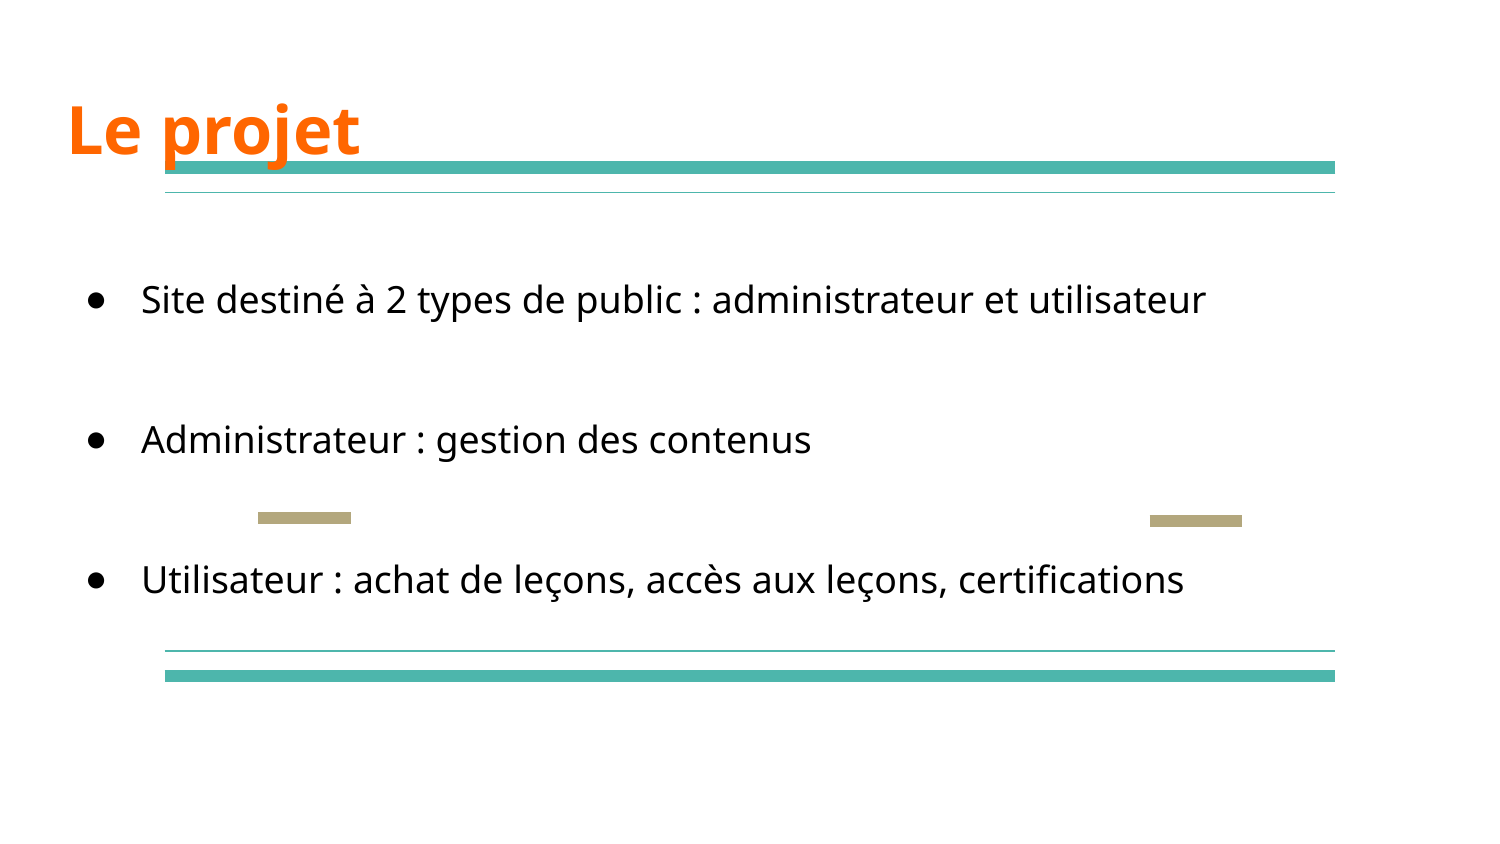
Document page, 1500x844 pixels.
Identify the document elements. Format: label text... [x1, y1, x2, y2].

list Site destiné à 2 types de public : administrateur et utilisateur Administrateur : gestion des contenus Utilisateur : achat de leçons, accès aux leçons, certifications [51, 260, 1449, 803]
title Le projet [51, 72, 1449, 189]
